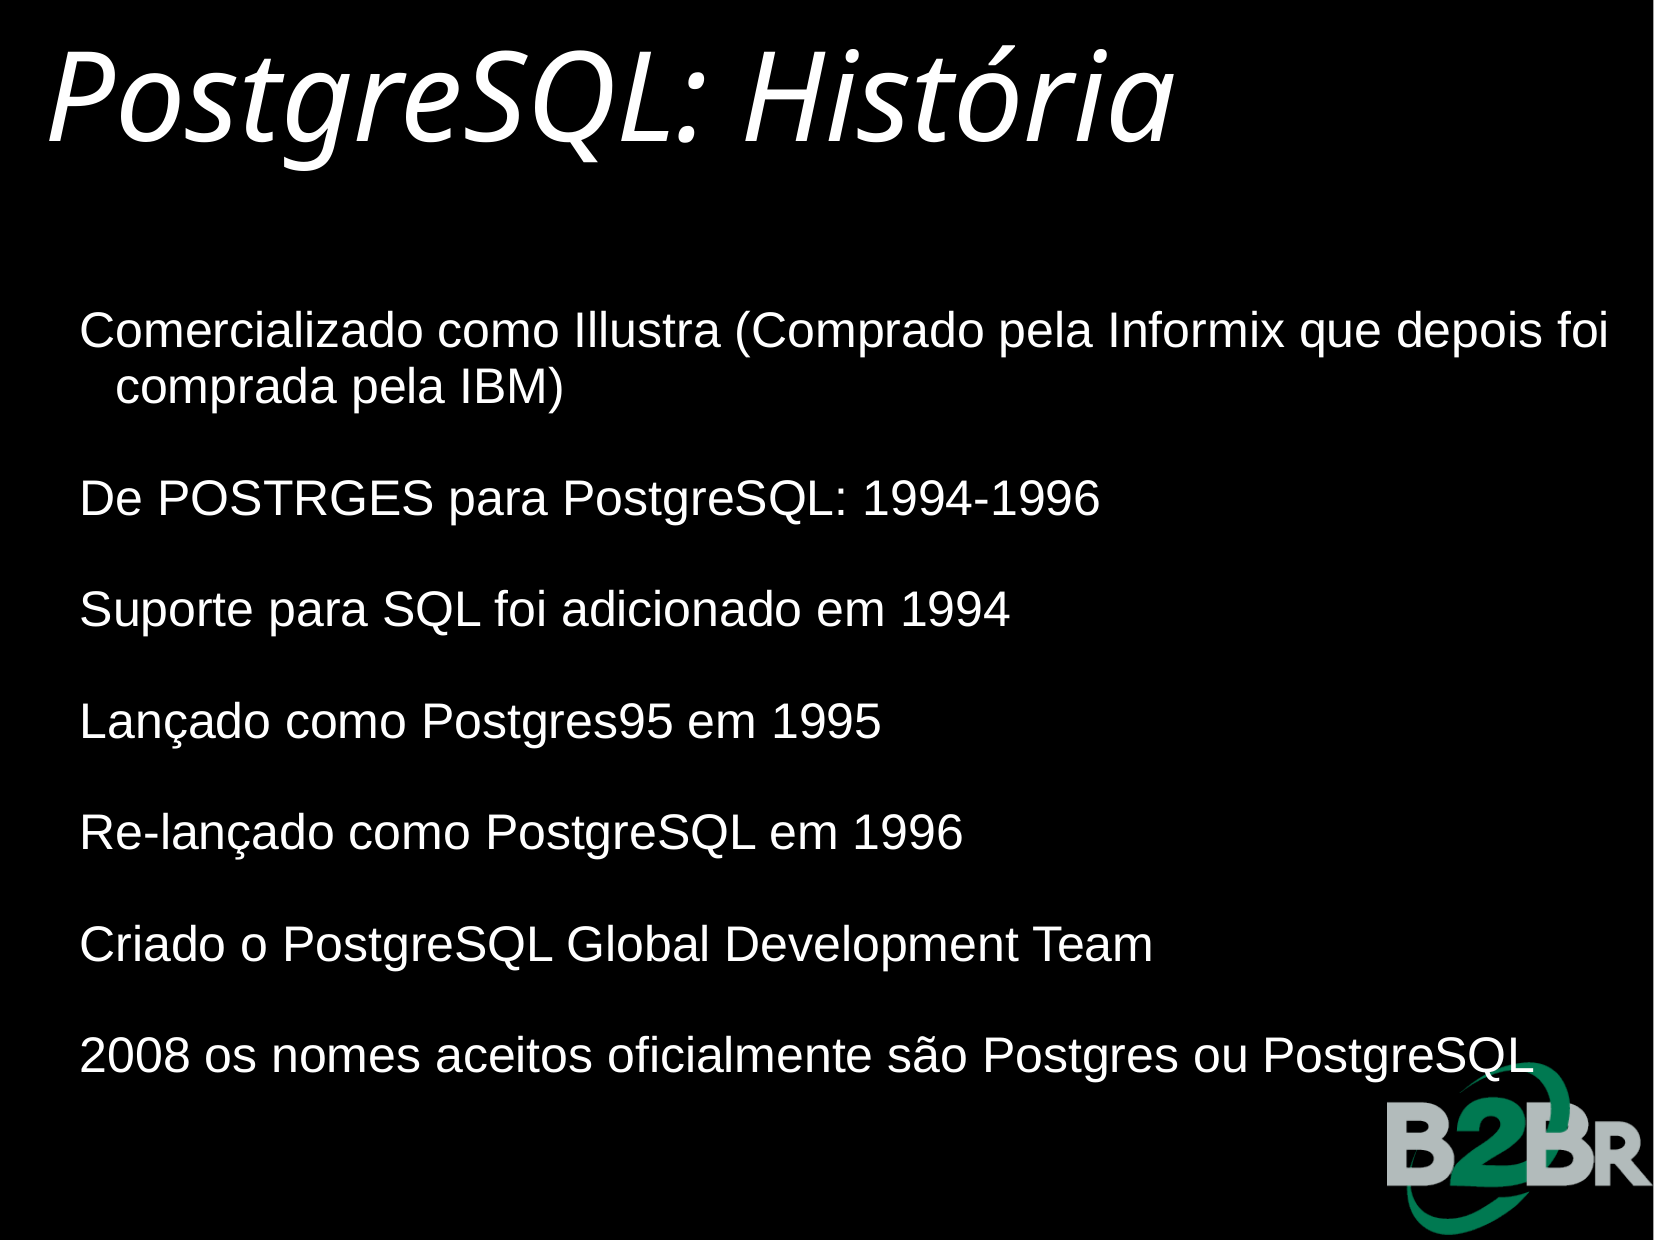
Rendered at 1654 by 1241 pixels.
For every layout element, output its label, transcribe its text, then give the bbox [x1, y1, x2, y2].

text_box PostgreSQL: História [29, 0, 1654, 266]
text_box Comercializado como Illustra (Comprado pela Informix que depois foi comprada pela IBM) De POSTRGES para PostgreSQL: 1994-1996 Suporte para SQL foi adicionado em 1994 Lançado como Postgres95 em 1995 Re-lançado como PostgreSQL em 1996 Criado o PostgreSQL Global Development Team 2008 os nomes aceitos oficialmente são Postgres ou PostgreSQL [29, 295, 1654, 1241]
